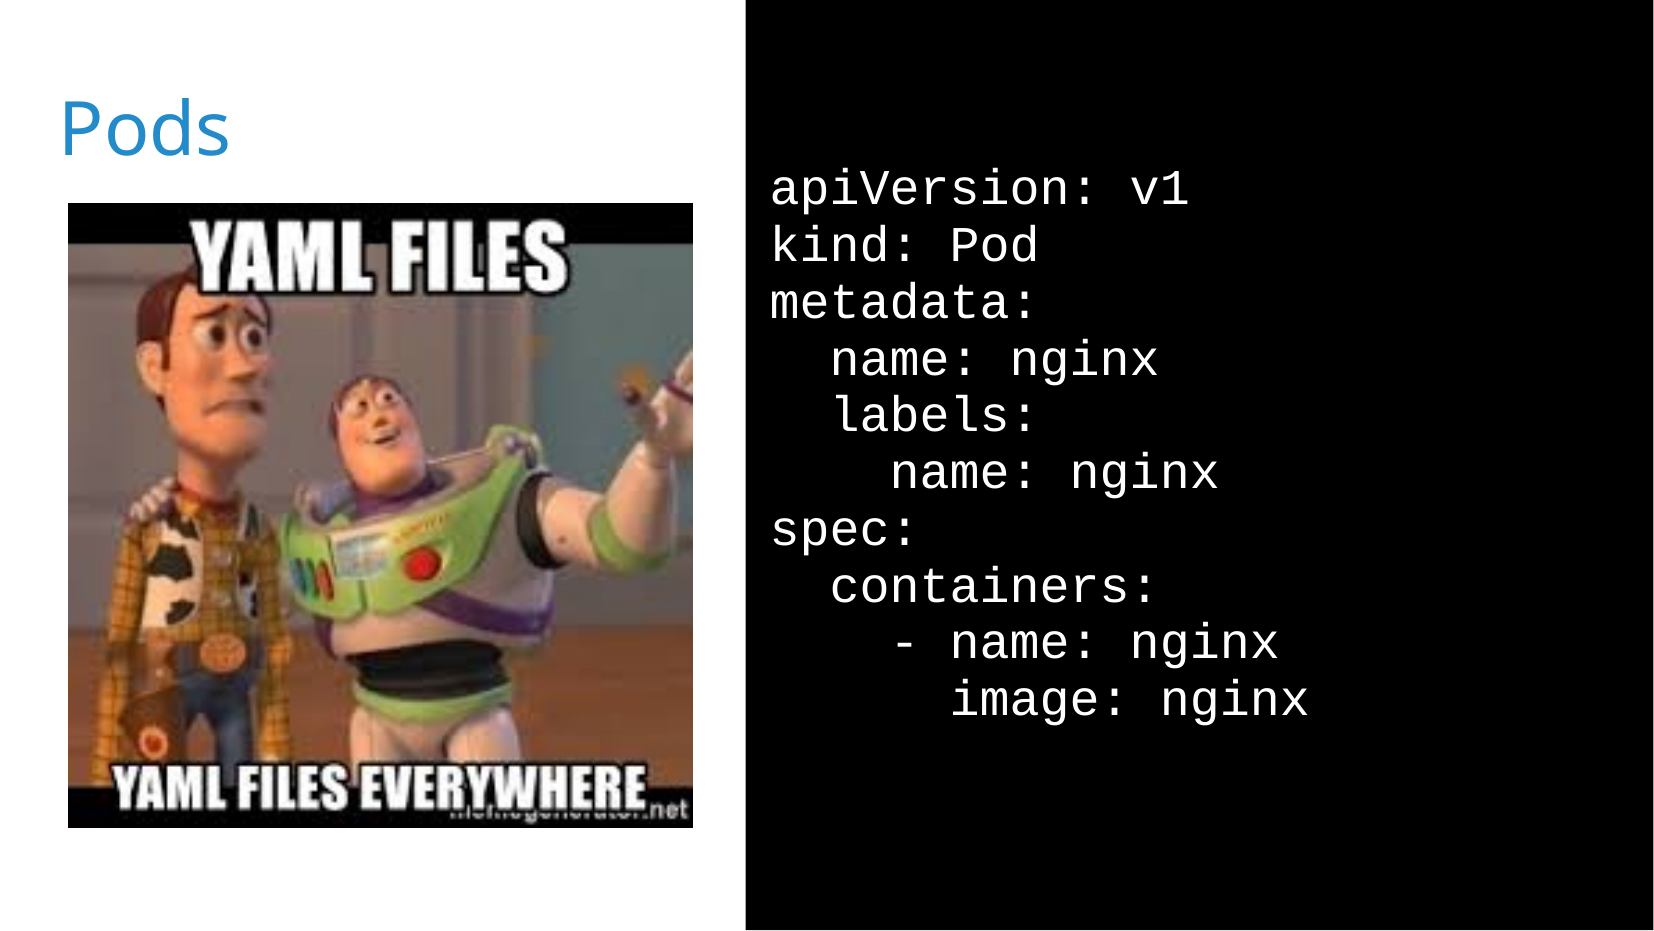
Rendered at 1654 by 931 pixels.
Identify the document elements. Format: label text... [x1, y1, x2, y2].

picture [68, 203, 693, 828]
title Pods [59, 59, 745, 178]
text_box apiVersion: v1 kind: Pod metadata: name: nginx labels: name: nginx spec: containers: - name: nginx image: nginx [745, 0, 1654, 931]
